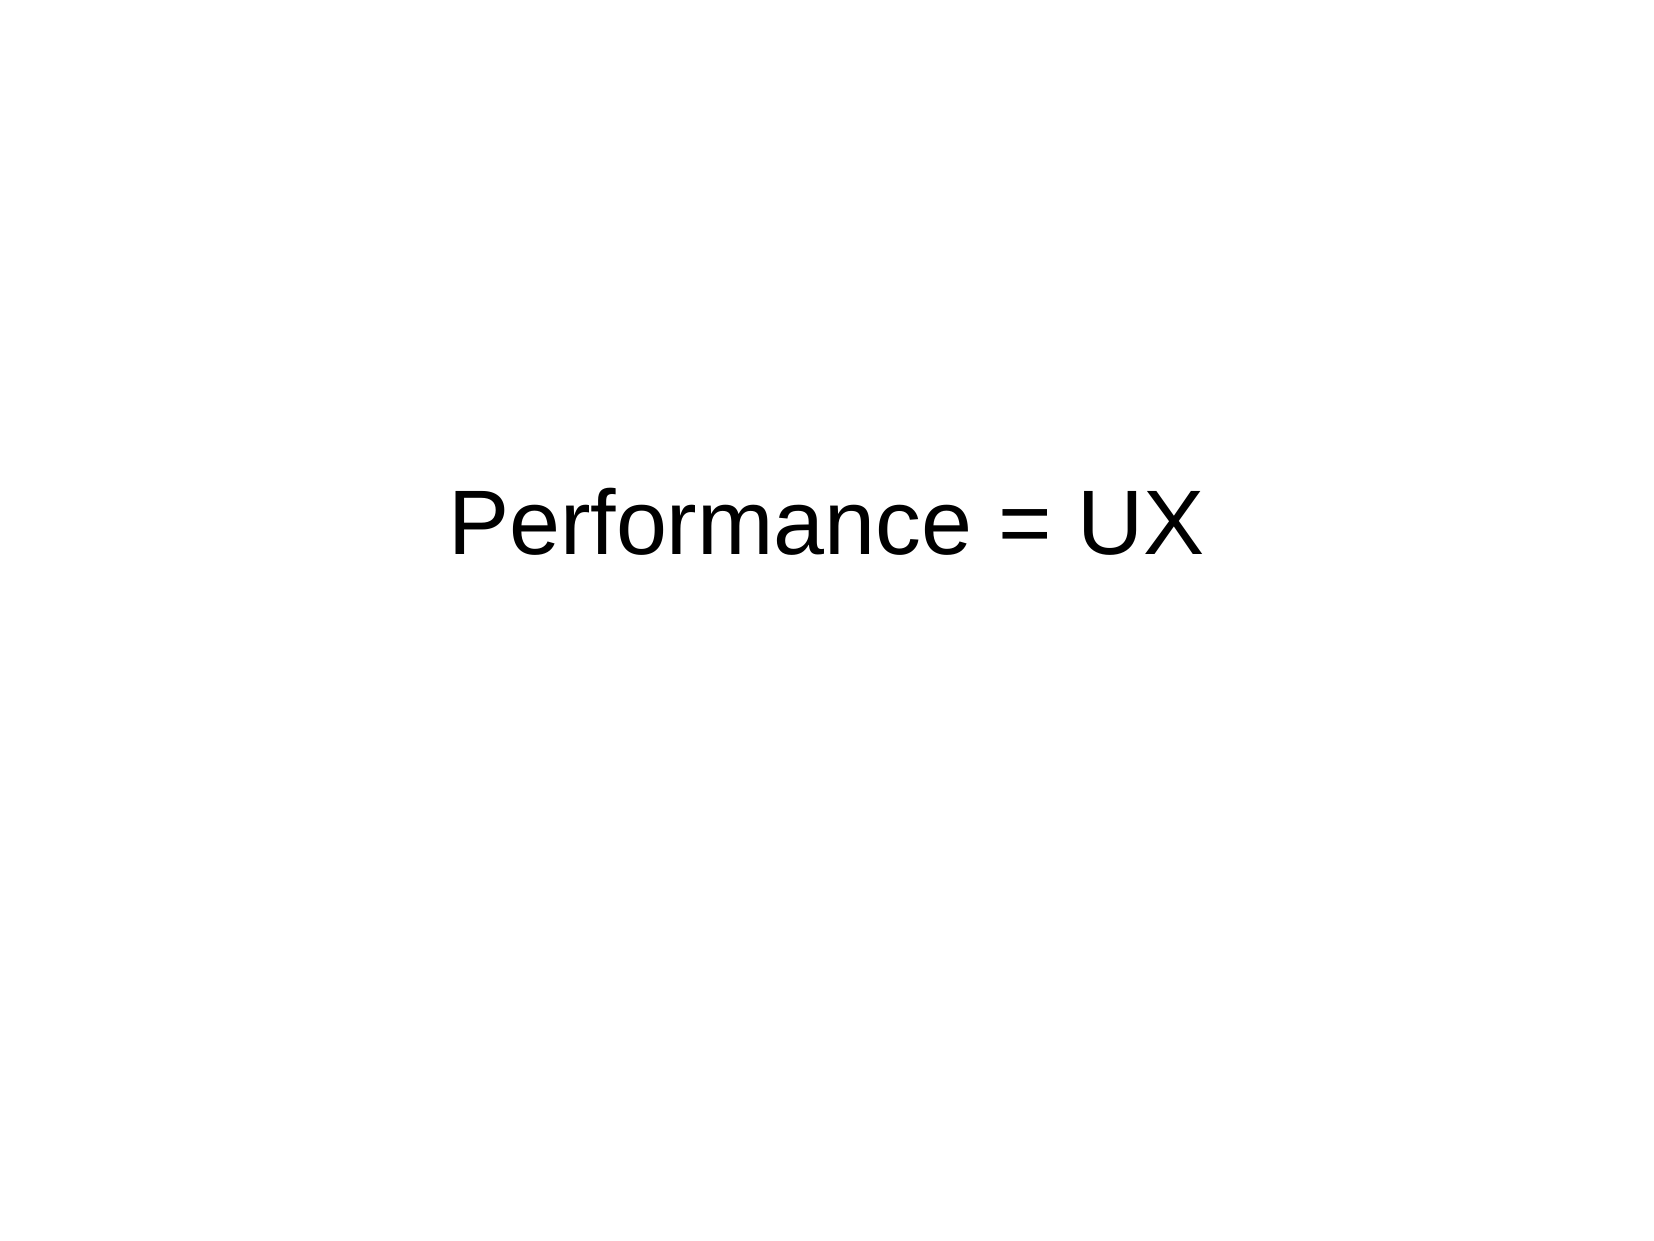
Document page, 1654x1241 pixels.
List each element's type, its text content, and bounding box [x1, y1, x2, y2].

list Performance = UX [82, 366, 1571, 1087]
